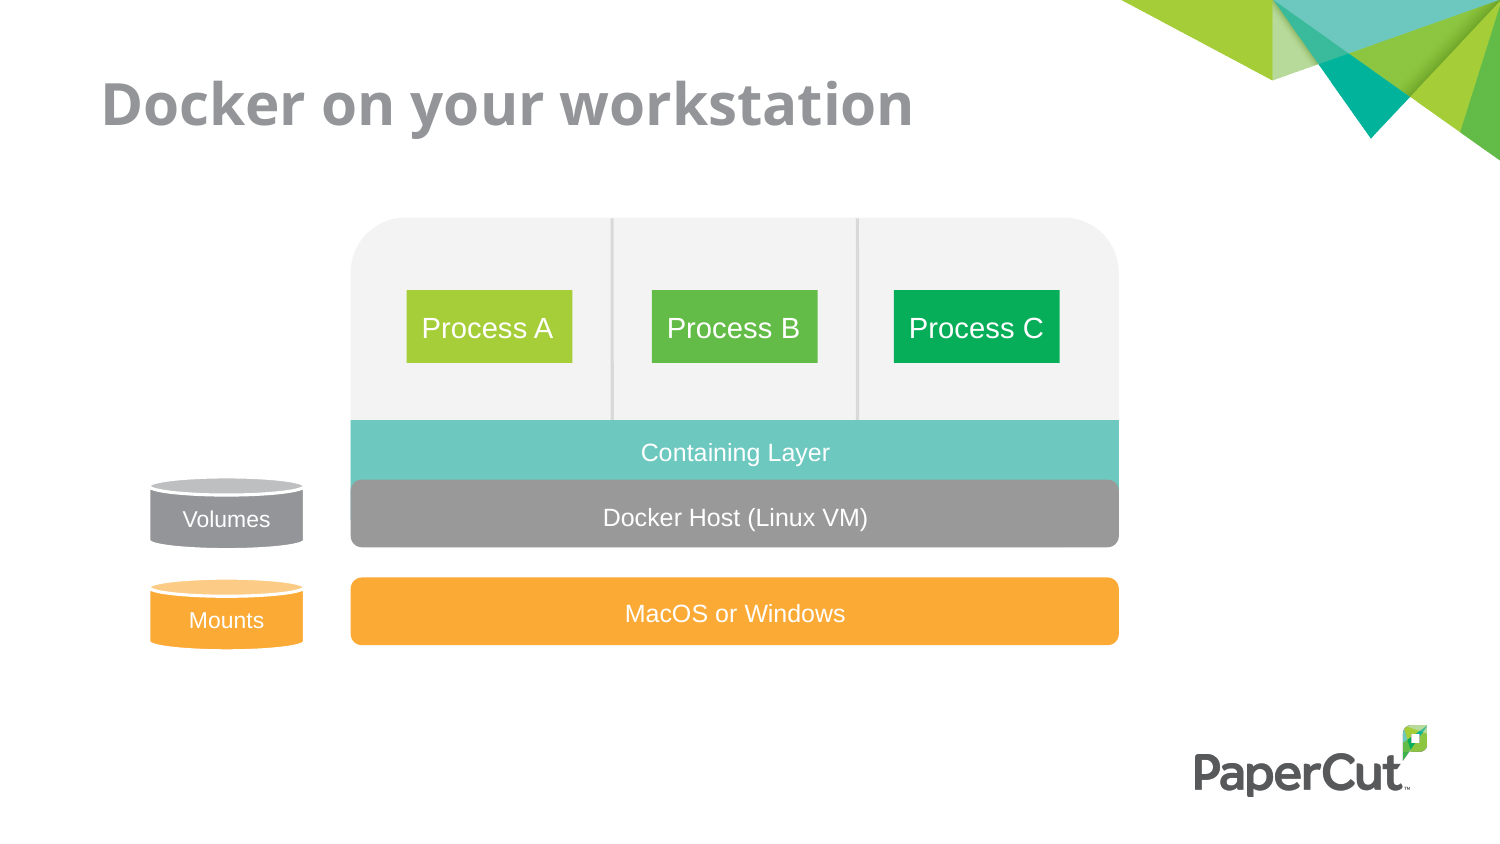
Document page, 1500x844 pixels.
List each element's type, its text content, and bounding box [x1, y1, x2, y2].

text_box Process A [406, 290, 573, 363]
text_box Process B [651, 290, 818, 363]
title Docker on your workstation [100, 67, 1214, 196]
text_box Containing Layer [539, 421, 933, 482]
picture [1119, 0, 1500, 162]
text_box MacOS or Windows [539, 582, 933, 651]
text_box Process C [893, 290, 1060, 363]
text_box Docker Host (Linux VM) [539, 486, 933, 555]
text_box Volumes [148, 487, 305, 550]
picture [1195, 725, 1427, 797]
text_box [350, 217, 1119, 548]
text_box Mounts [148, 588, 305, 651]
text_box [350, 577, 1119, 646]
